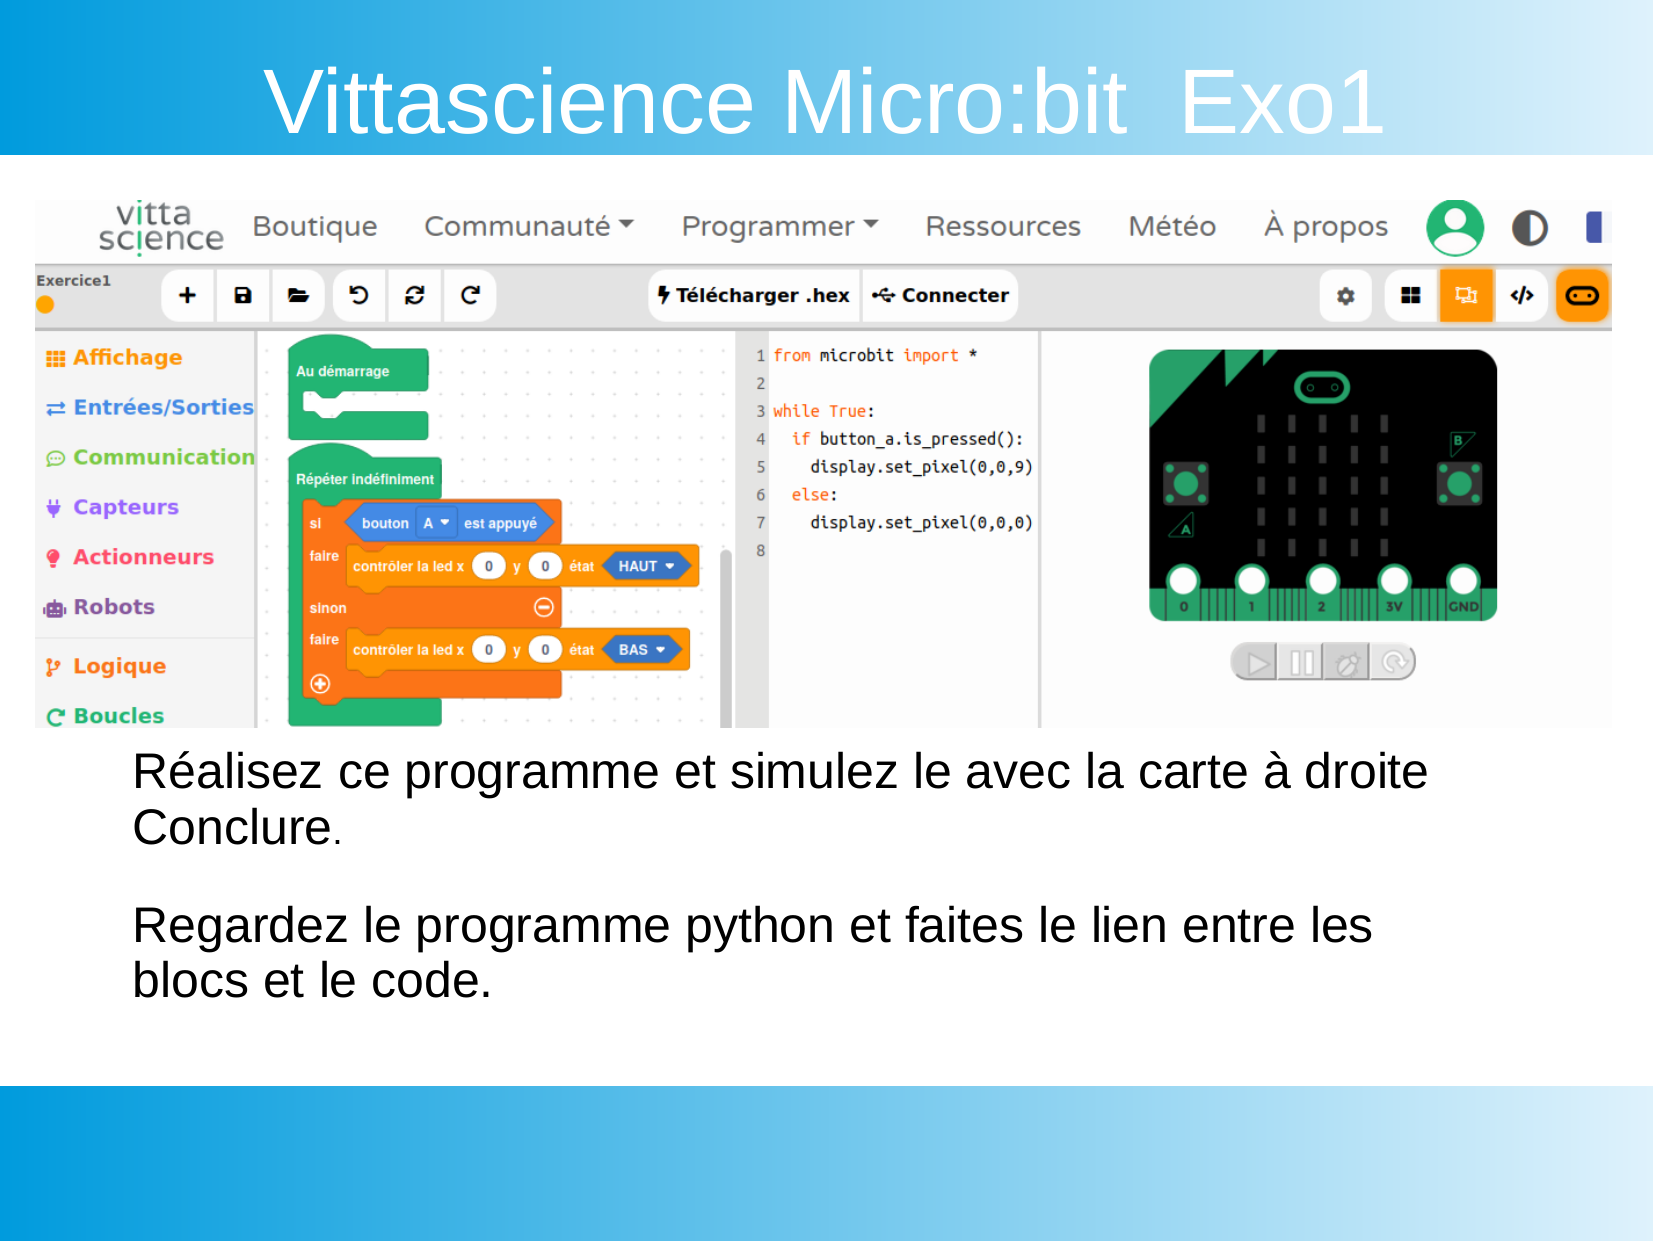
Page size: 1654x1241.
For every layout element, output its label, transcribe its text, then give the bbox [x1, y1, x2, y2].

picture [35, 200, 1612, 729]
text_box Réalisez ce programme et simulez le avec la carte à droite Conclure. Regardez le programme python et faites le lien entre les blocs et le code. [118, 735, 1512, 1016]
title Vittascience Micro:bit Exo1 [82, 49, 1571, 155]
